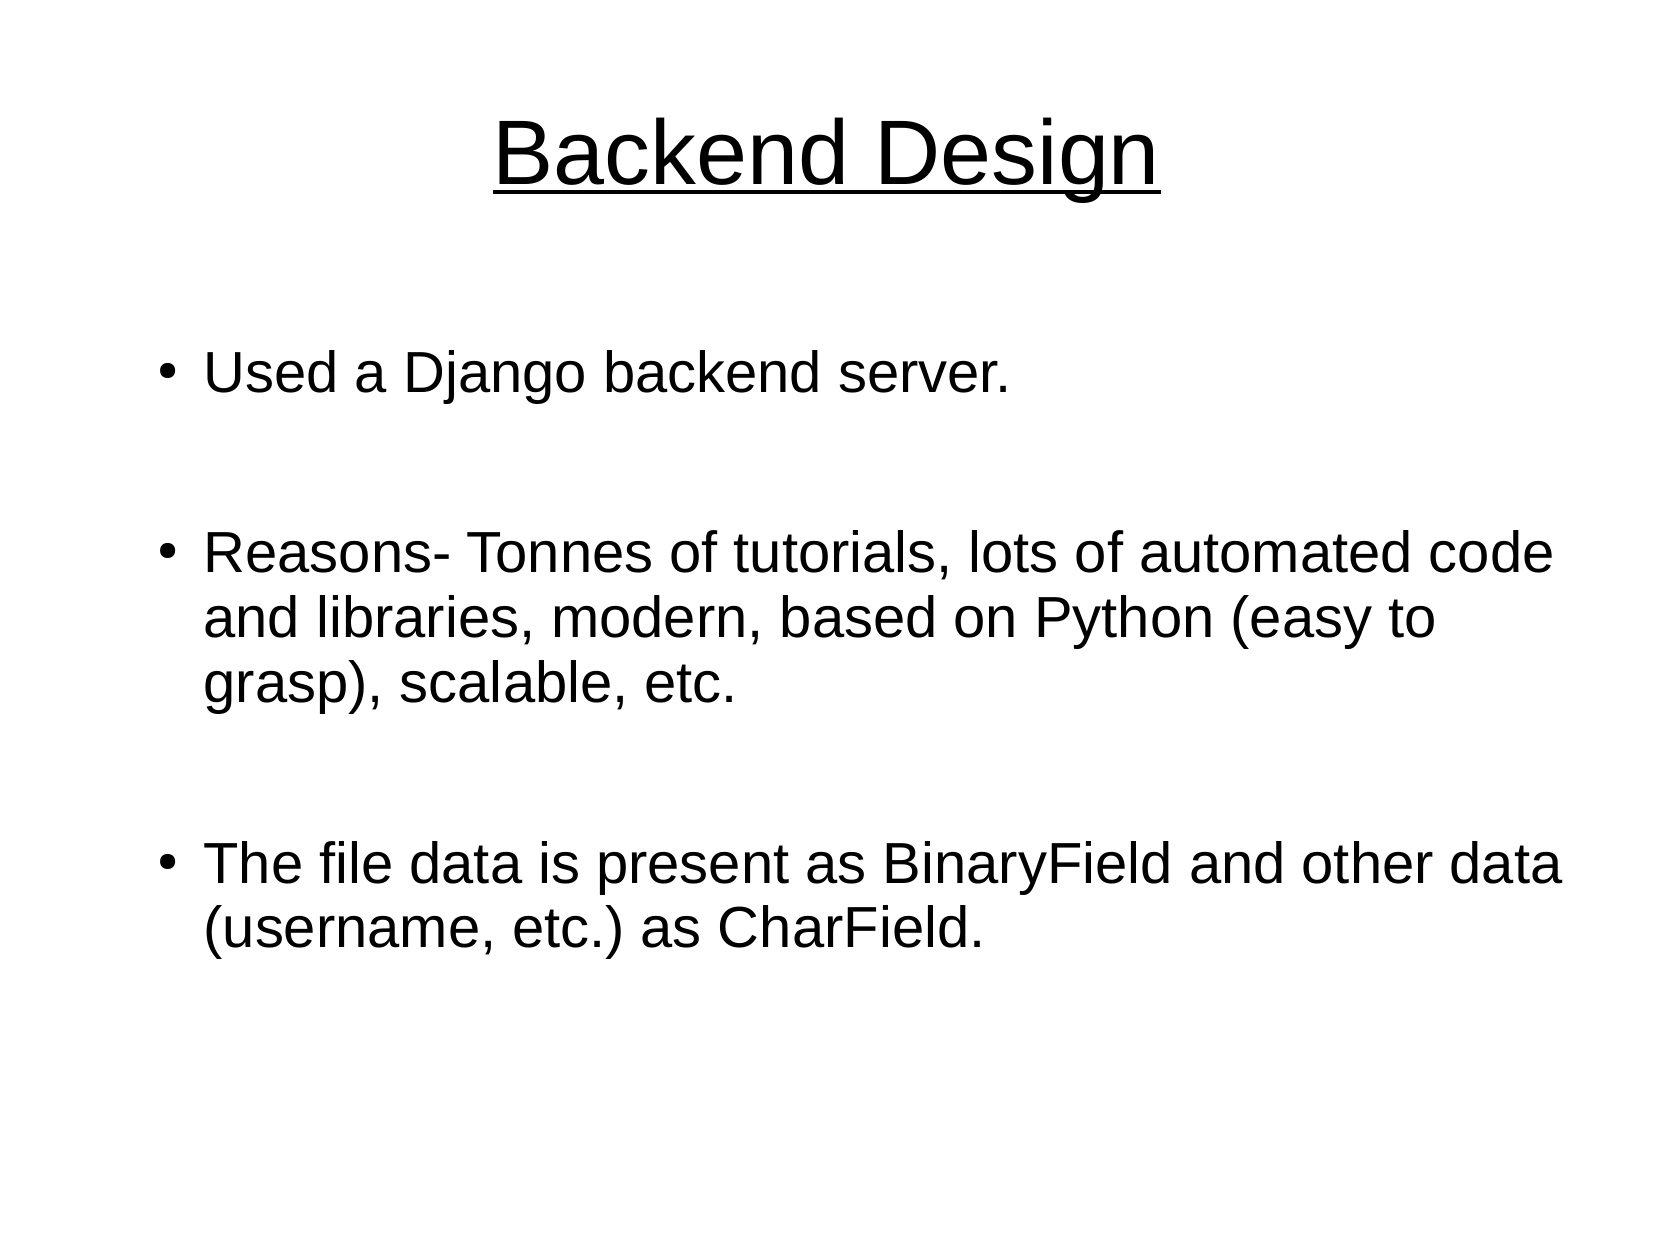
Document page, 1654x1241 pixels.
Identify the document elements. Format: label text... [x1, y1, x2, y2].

title Backend Design [82, 49, 1571, 257]
list Used a Django backend server. Reasons- Tonnes of tutorials, lots of automated code and libraries, modern, based on Python (easy to grasp), scalable, etc. The file data is present as BinaryField and other data (username, etc.) as CharField. [141, 249, 1630, 969]
